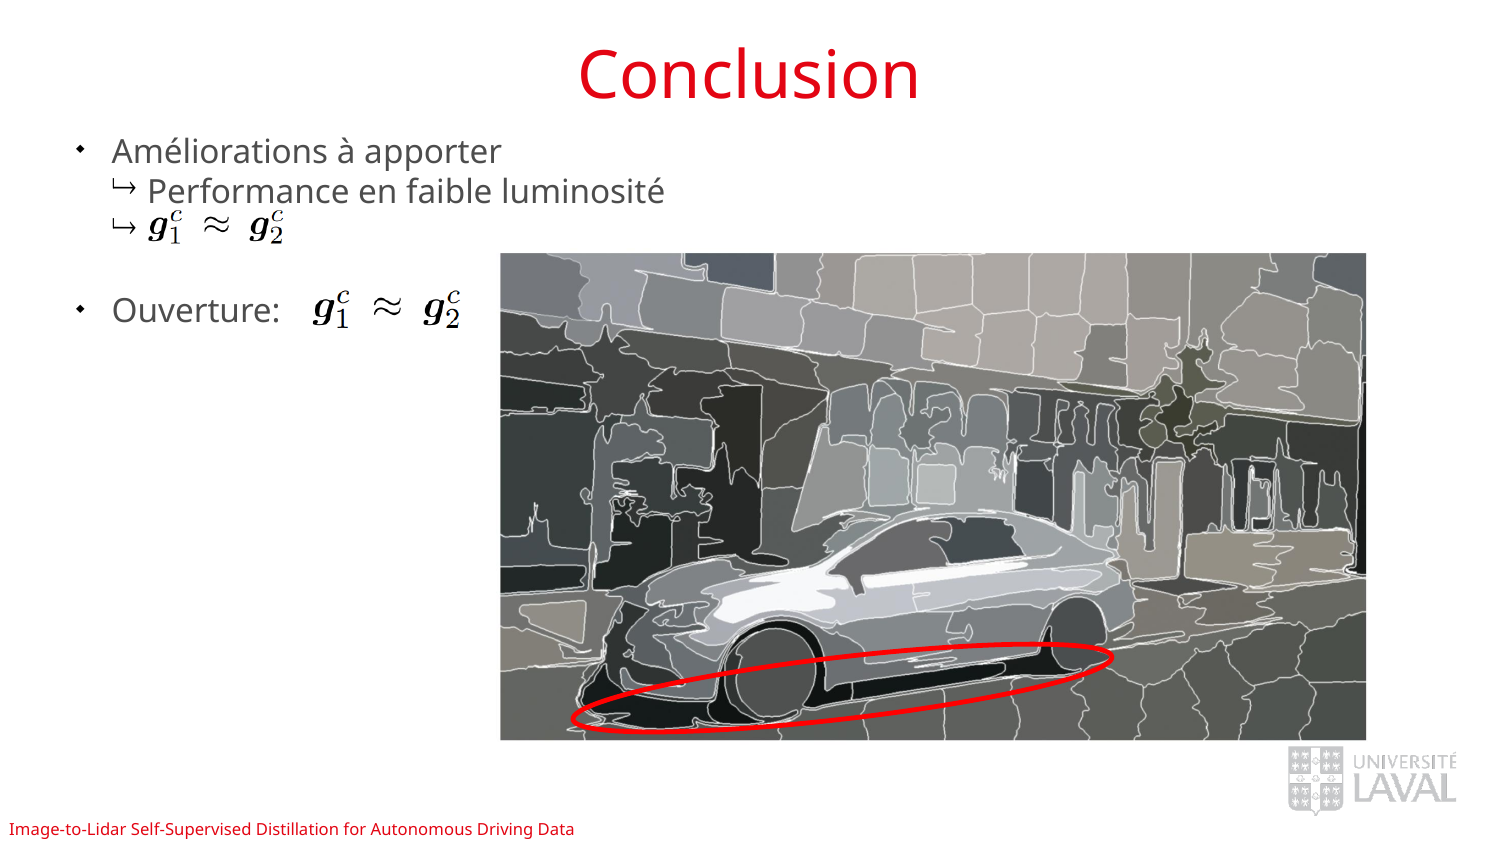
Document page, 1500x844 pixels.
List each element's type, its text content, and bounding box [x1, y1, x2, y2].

picture [141, 205, 284, 251]
title Image-to-Lidar Self-Supervised Distillation for Autonomous Driving Data [9, 821, 1135, 839]
text_box [573, 644, 1112, 732]
picture [305, 285, 461, 336]
subtitle Améliorations à apporter Performance en faible luminosité . ­Ouverture: [76, 142, 780, 449]
title Conclusion [0, 40, 1500, 142]
picture [496, 248, 1371, 745]
